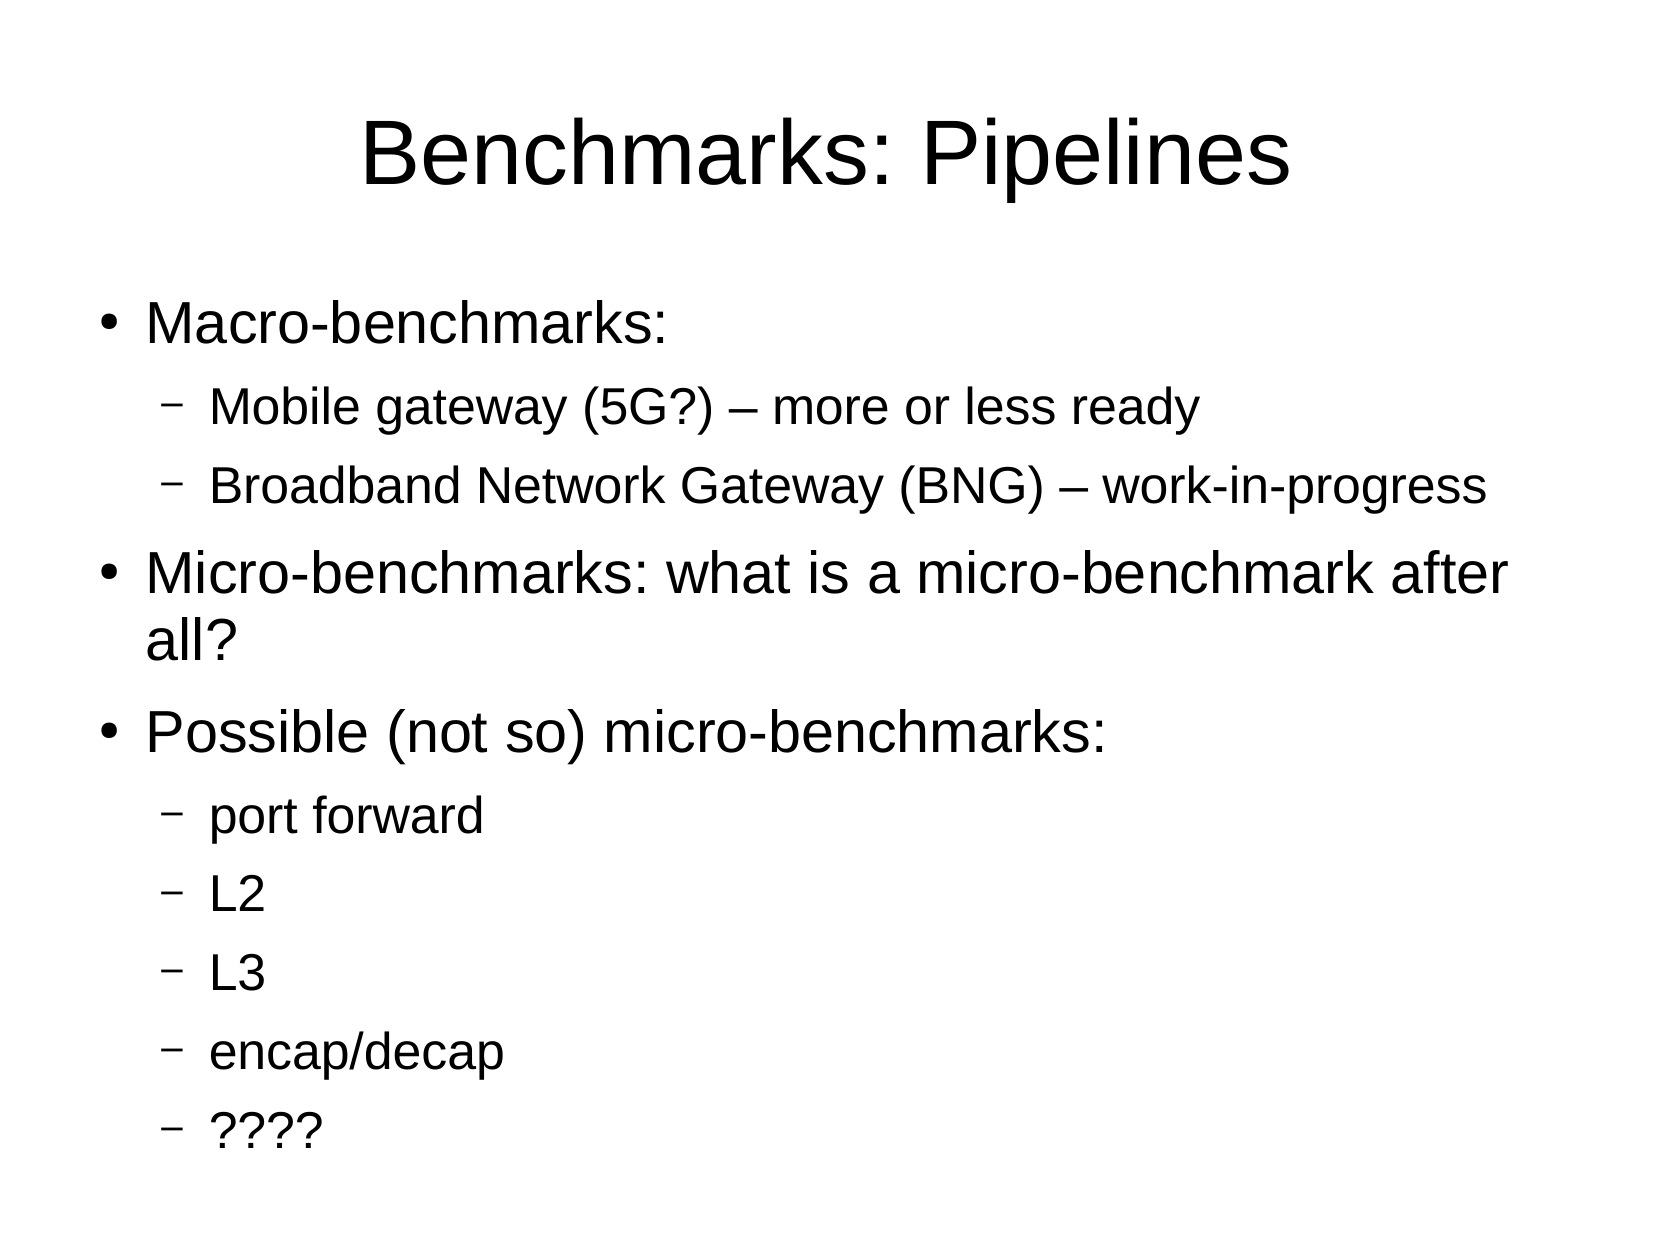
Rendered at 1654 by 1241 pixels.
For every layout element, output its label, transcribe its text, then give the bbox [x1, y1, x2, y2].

title Benchmarks: Pipelines [82, 49, 1571, 257]
list Macro-benchmarks: Mobile gateway (5G?) – more or less ready Broadband Network Gateway (BNG) – work-in-progress Micro-benchmarks: what is a micro-benchmark after all? Possible (not so) micro-benchmarks: port forward L2 L3 encap/decap ???? [82, 290, 1571, 1171]
